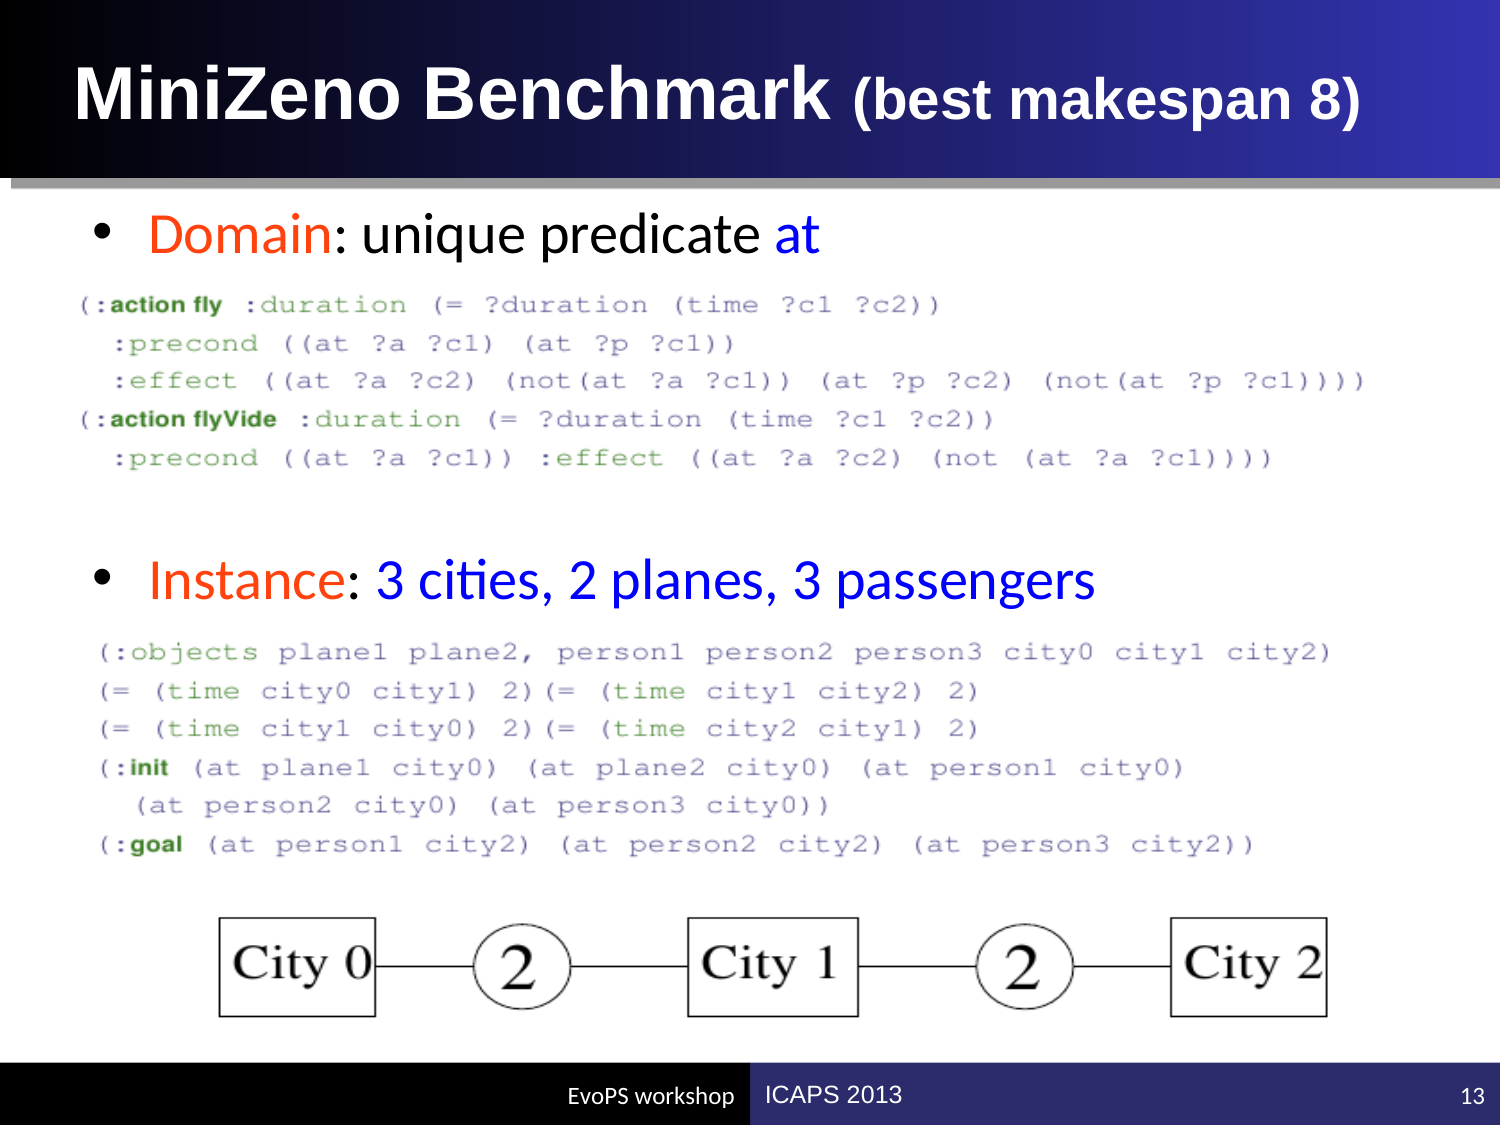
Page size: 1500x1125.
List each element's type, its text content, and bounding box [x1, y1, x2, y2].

list Domain: unique predicate at Instance: 3 cities, 2 planes, 3 passengers [77, 187, 1428, 1125]
picture [76, 633, 1412, 1041]
text_box MiniZeno Benchmark (best makespan 8) [59, 37, 1500, 142]
picture [76, 286, 1390, 487]
